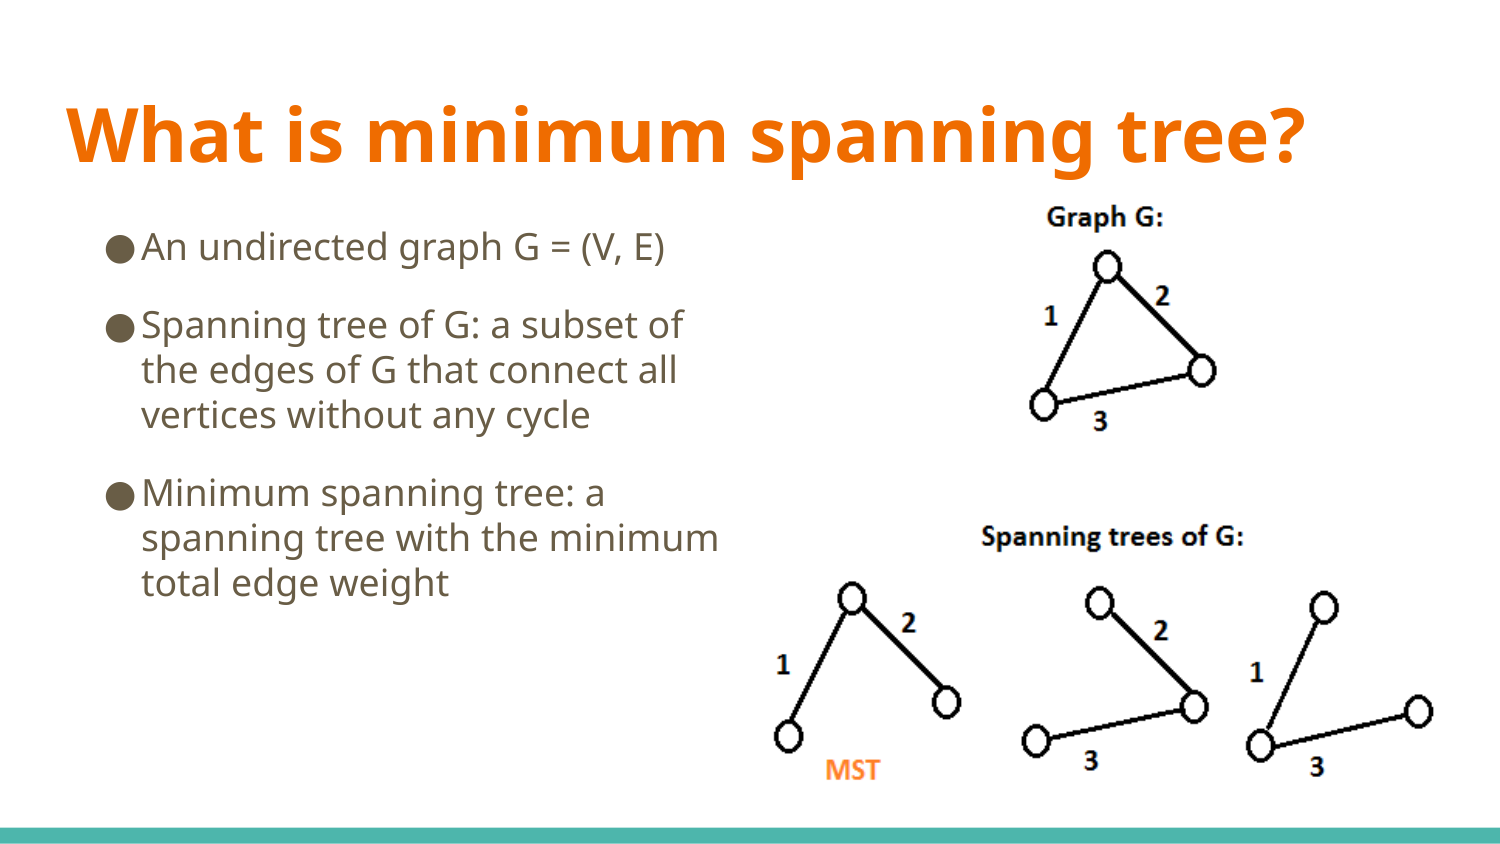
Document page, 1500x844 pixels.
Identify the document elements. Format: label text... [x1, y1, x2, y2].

list An undirected graph G = (V, E) Spanning tree of G: a subset of the edges of G that connect all vertices without any cycle Minimum spanning tree: a spanning tree with the minimum total edge weight [51, 207, 748, 750]
title What is minimum spanning tree? [51, 72, 1449, 189]
picture [748, 188, 1449, 794]
